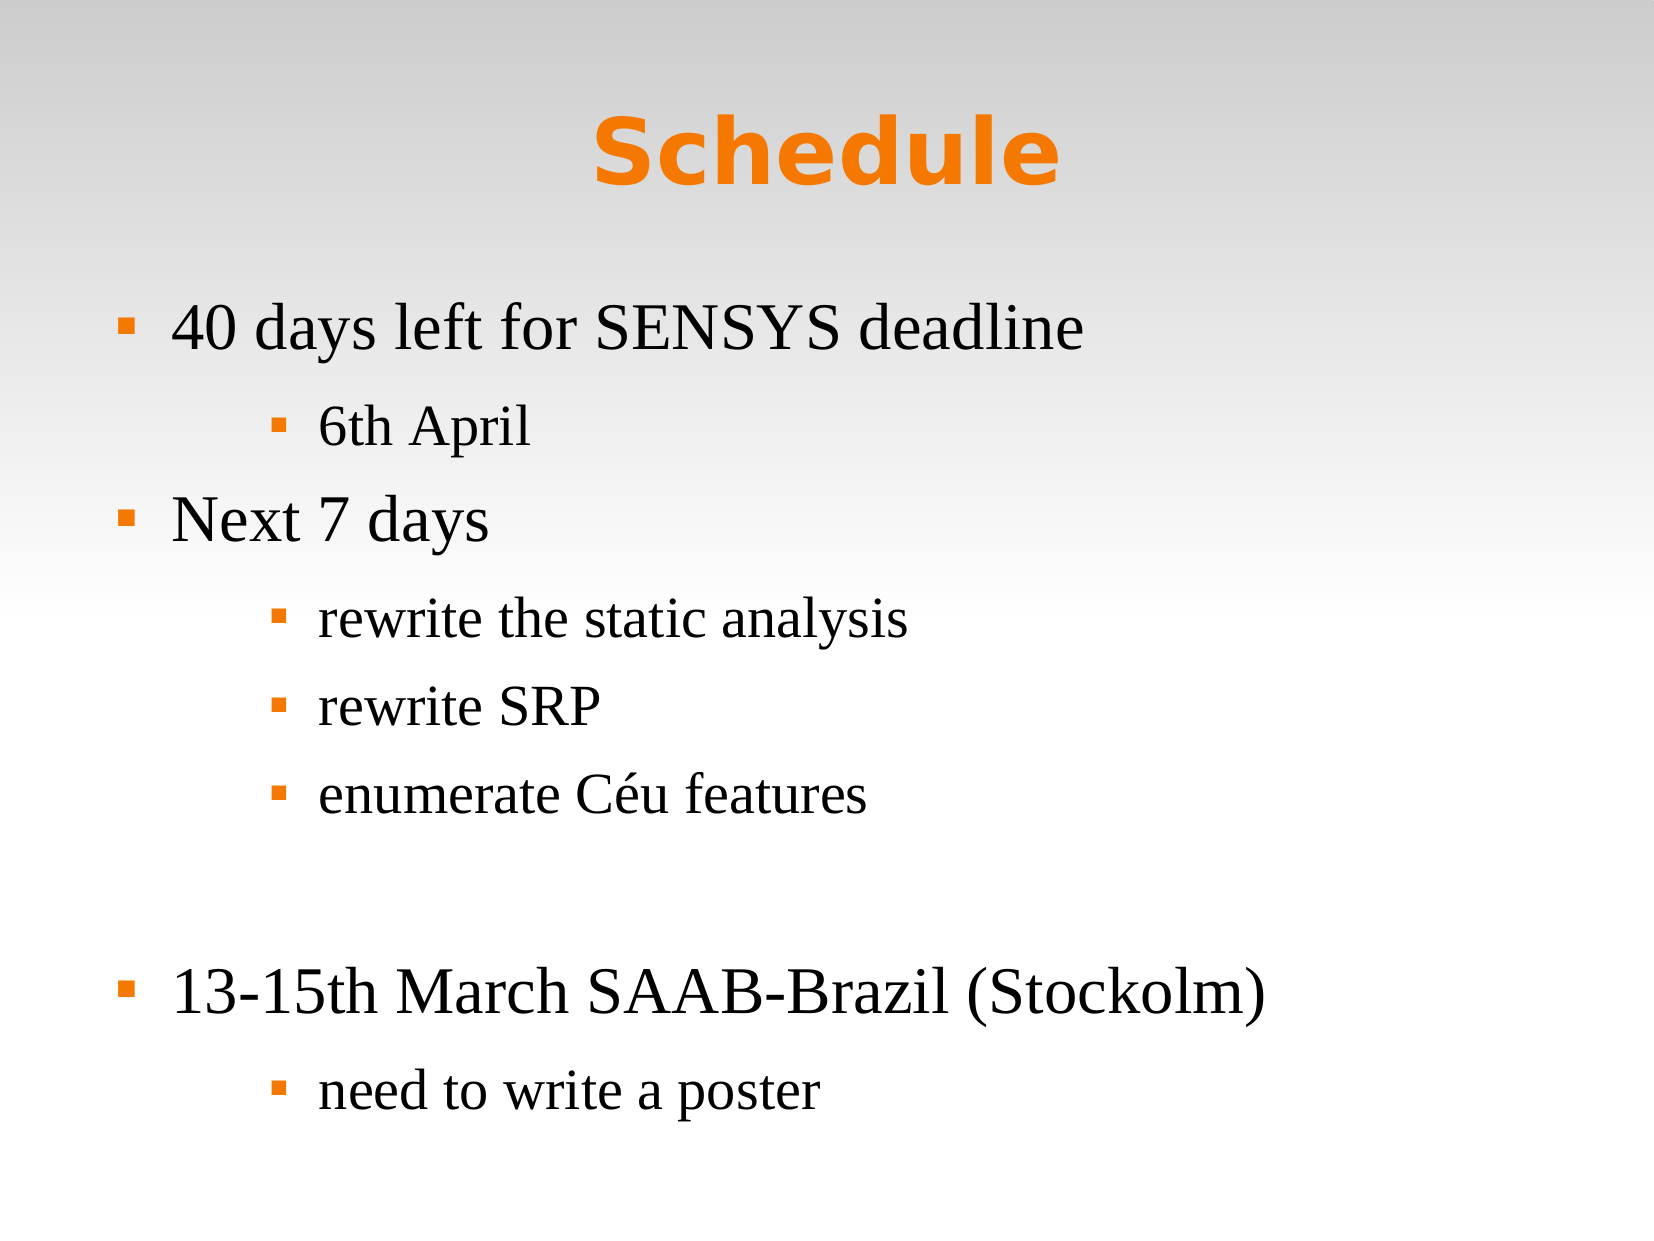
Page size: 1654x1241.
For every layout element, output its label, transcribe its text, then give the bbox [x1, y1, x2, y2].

list 40 days left for SENSYS deadline 6th April Next 7 days rewrite the static analysis rewrite SRP enumerate Céu features 13-15th March SAAB-Brazil (Stockolm) need to write a poster [82, 290, 1571, 1179]
title Schedule [82, 49, 1571, 257]
